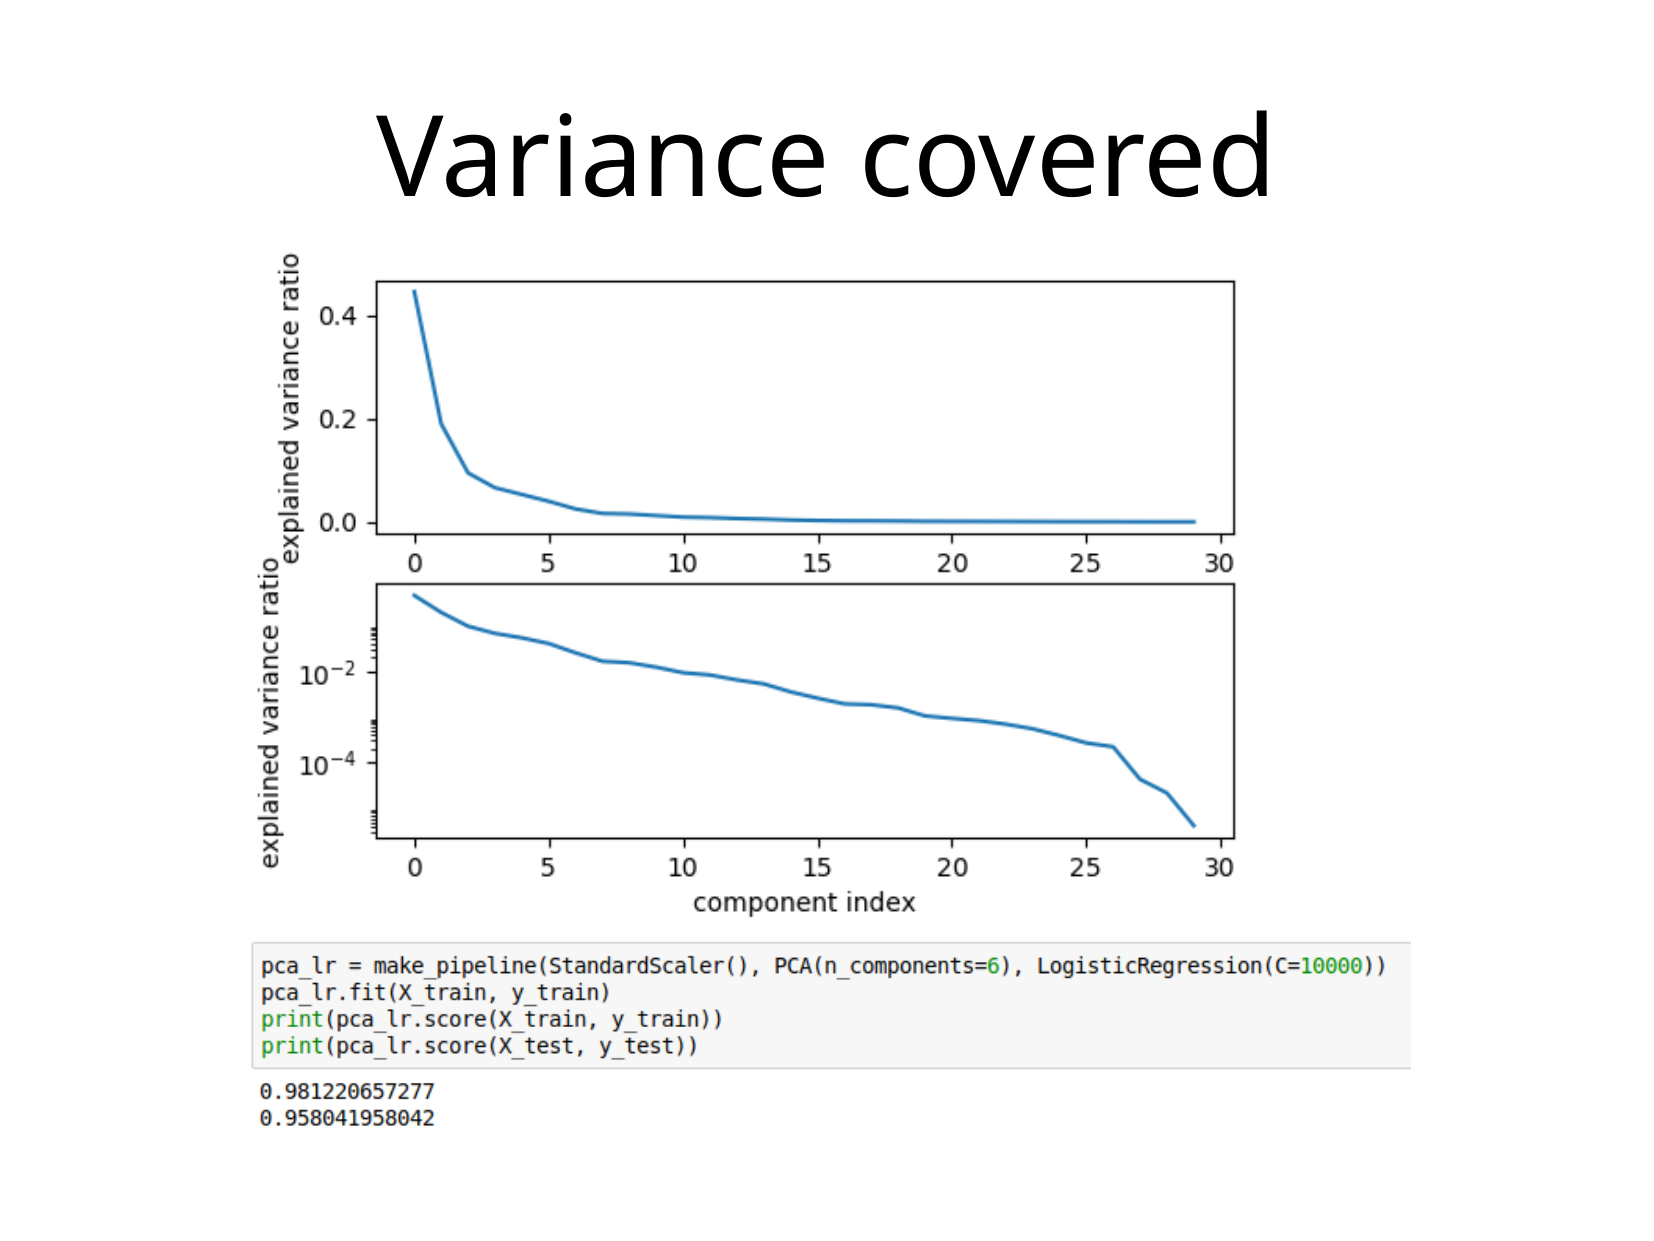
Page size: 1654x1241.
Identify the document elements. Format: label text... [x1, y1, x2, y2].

title Variance covered [82, 49, 1571, 257]
picture [225, 235, 1411, 1141]
